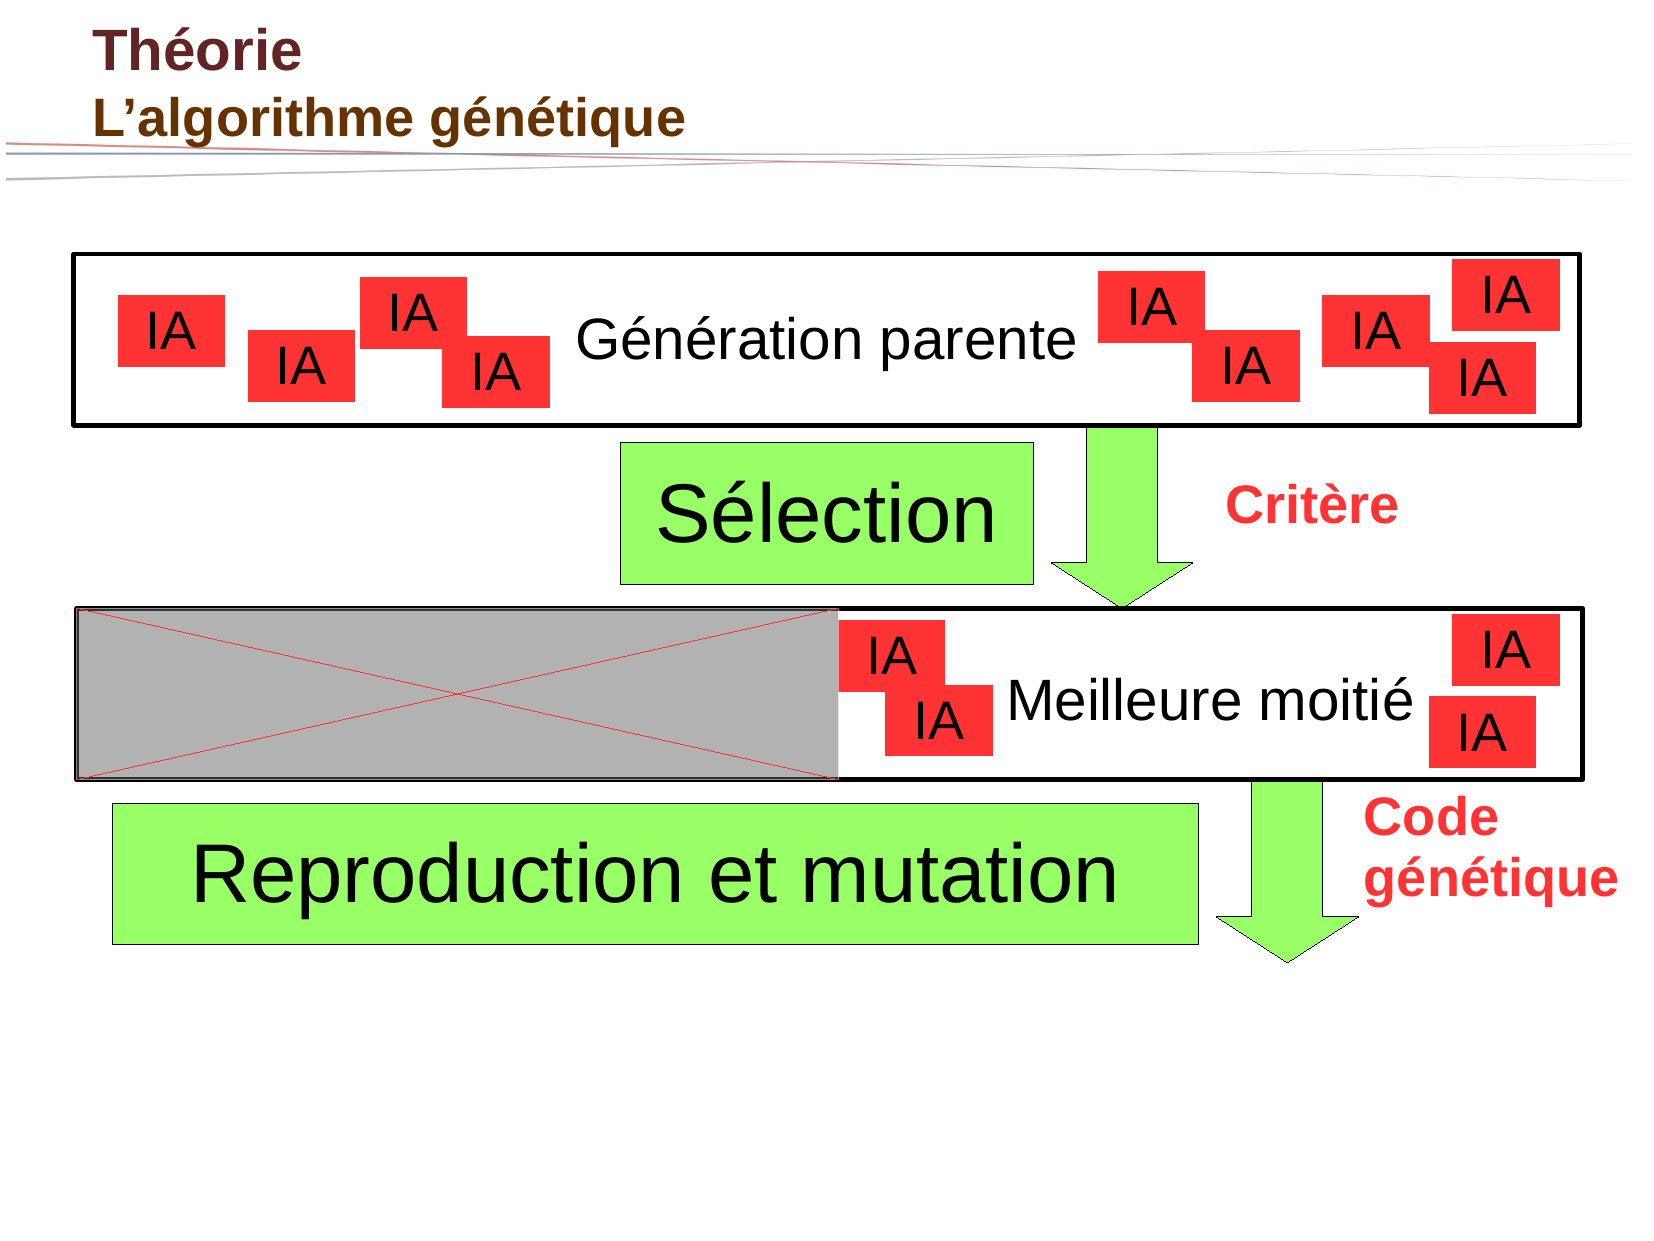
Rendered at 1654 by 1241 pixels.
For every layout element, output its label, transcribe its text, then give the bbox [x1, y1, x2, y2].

text_box IA [1429, 696, 1536, 768]
text_box IA [248, 330, 355, 402]
text_box [1216, 792, 1352, 963]
text_box Code génétique [1348, 779, 1636, 921]
title Théorie L’algorithme génétique [0, 11, 780, 130]
text_box [76, 608, 838, 780]
text_box IA [442, 336, 550, 408]
text_box IA [1322, 295, 1430, 367]
text_box Meilleure moitié [838, 608, 1583, 792]
text_box Reproduction et mutation [112, 803, 1199, 945]
text_box Sélection [620, 442, 1034, 585]
text_box IA [1192, 330, 1300, 402]
text_box Génération parente [73, 253, 1580, 426]
text_box Critère [1210, 467, 1416, 546]
picture [6, 133, 1632, 208]
text_box IA [118, 295, 225, 367]
text_box [1051, 426, 1193, 608]
text_box IA [1452, 259, 1560, 331]
text_box IA [1452, 614, 1560, 686]
text_box IA [360, 277, 467, 349]
text_box IA [1429, 342, 1536, 414]
text_box IA [1098, 271, 1205, 343]
